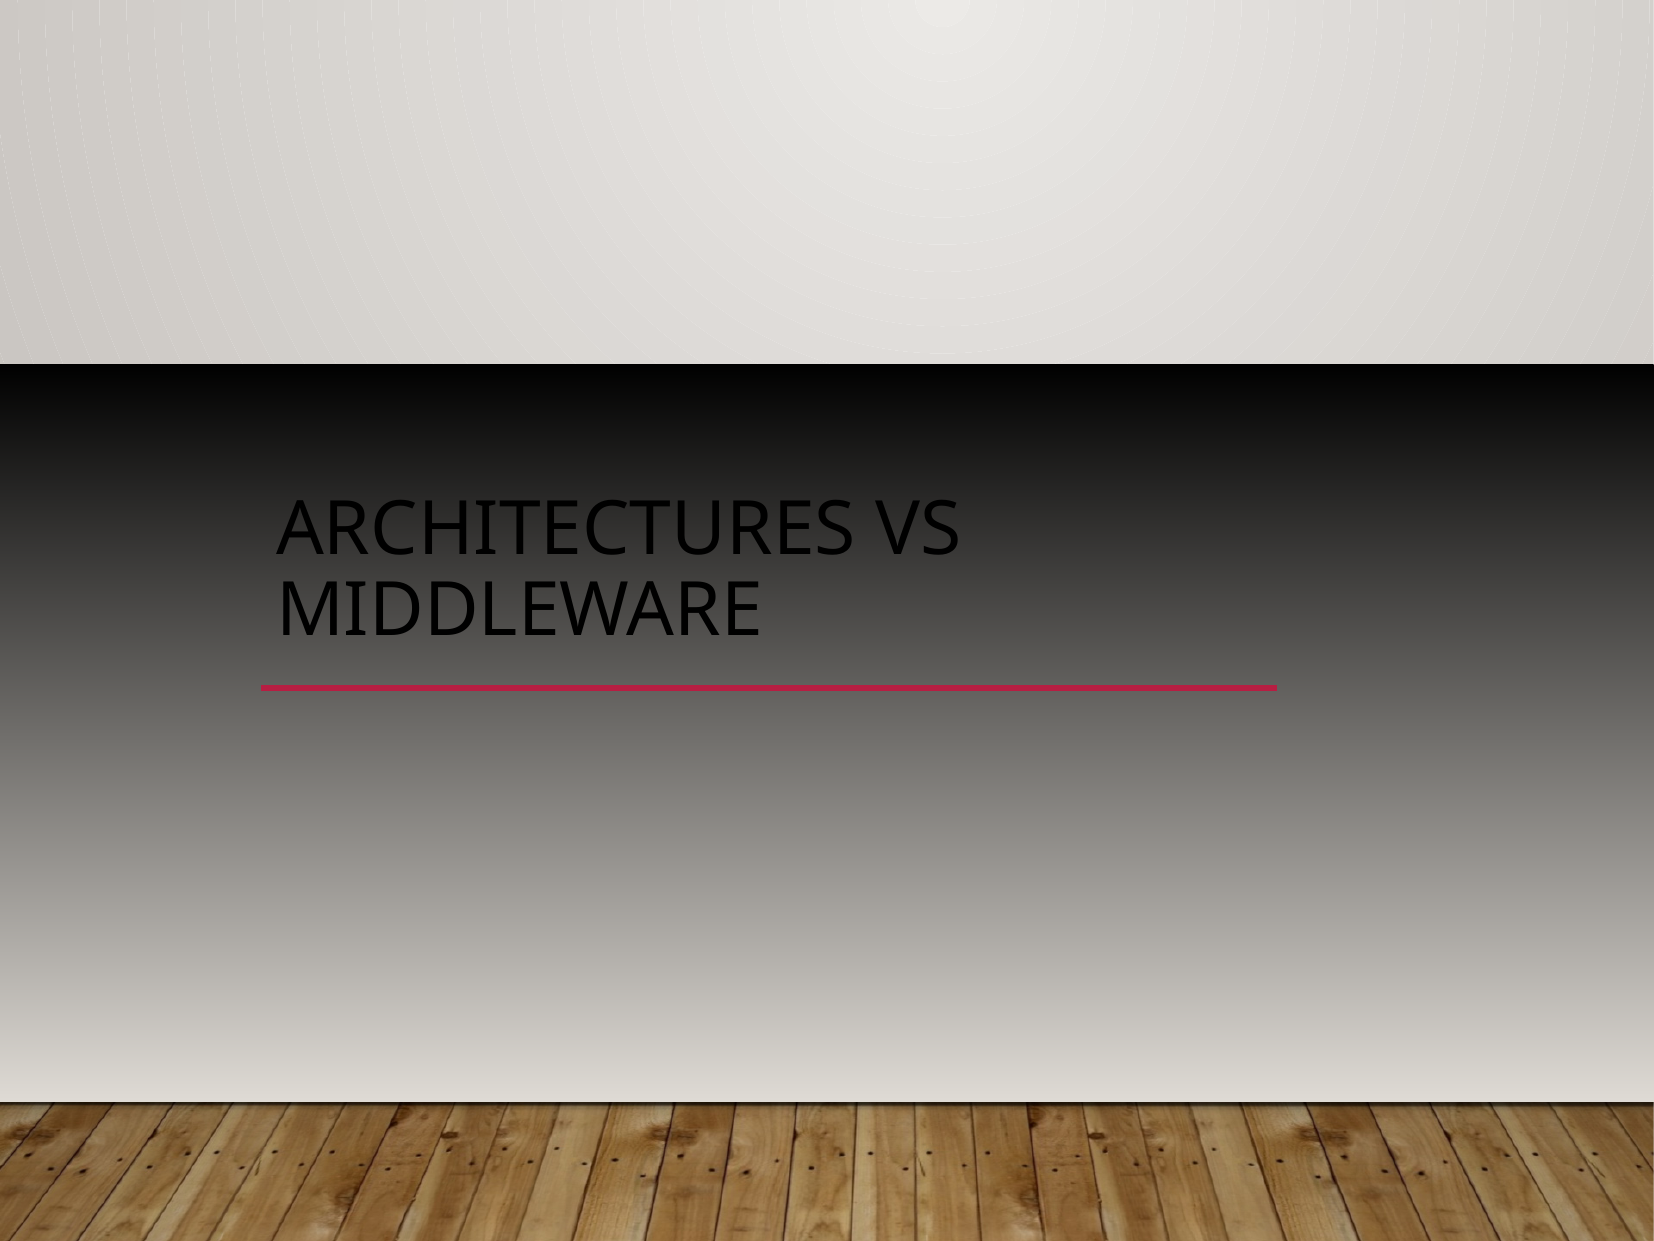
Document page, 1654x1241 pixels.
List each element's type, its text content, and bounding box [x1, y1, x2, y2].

title Architectures Vs Middleware [261, 317, 1277, 659]
